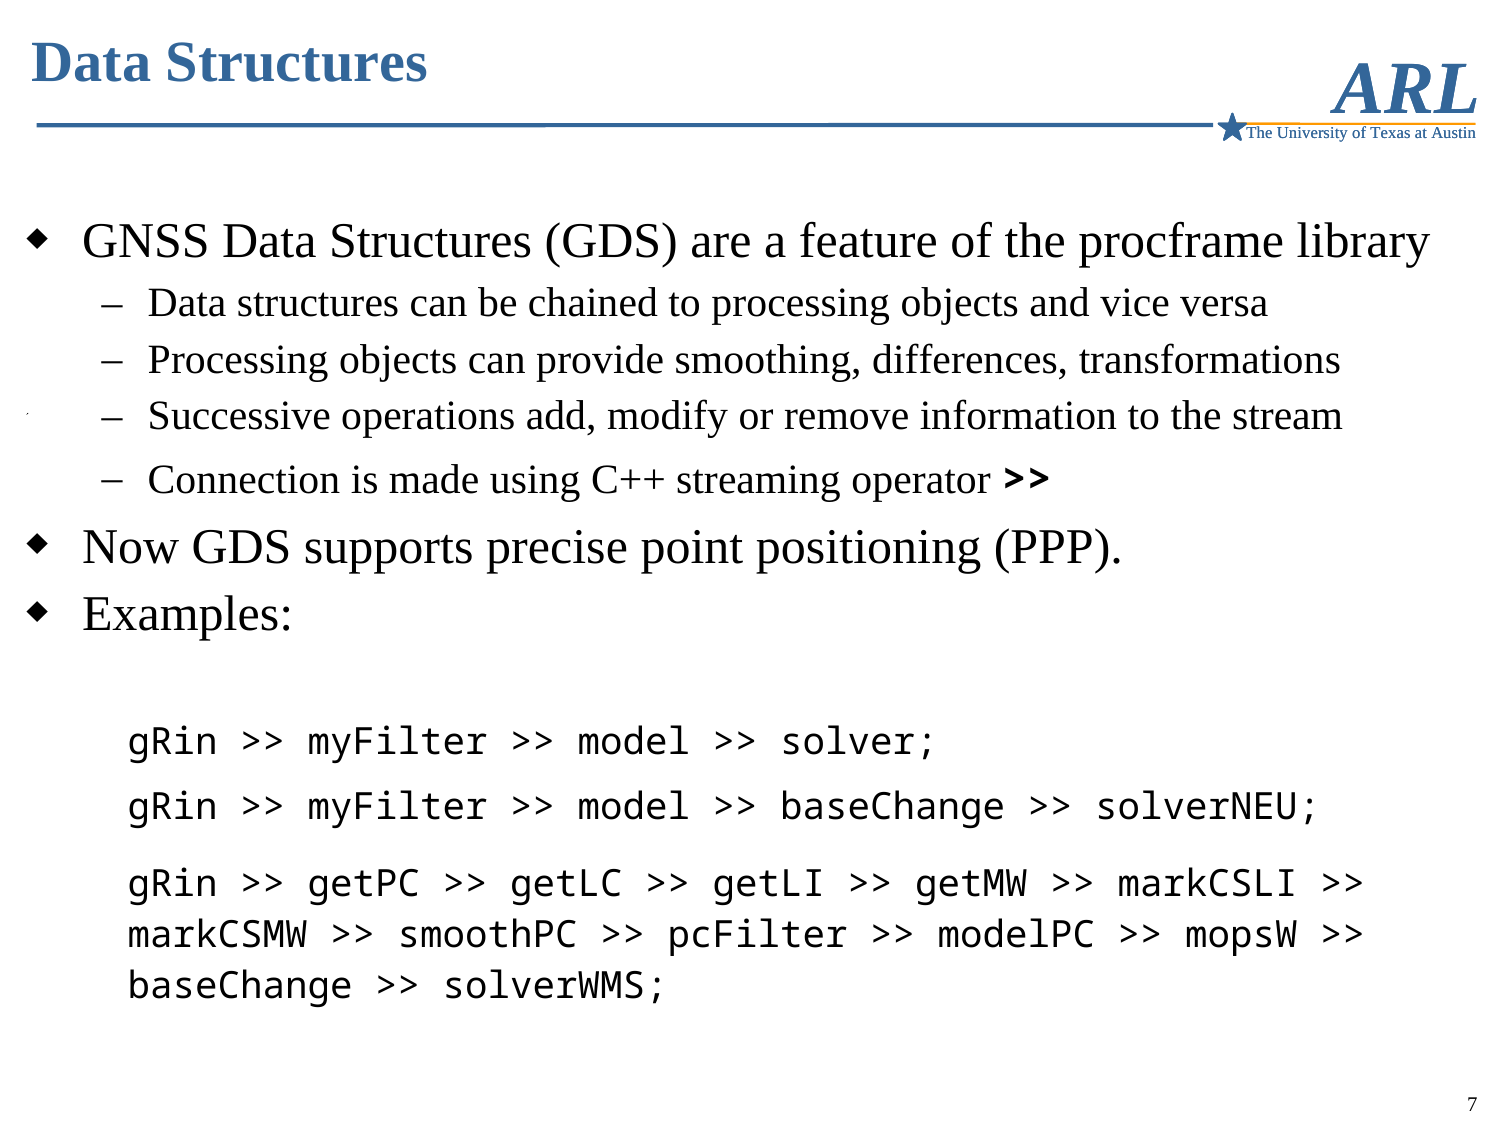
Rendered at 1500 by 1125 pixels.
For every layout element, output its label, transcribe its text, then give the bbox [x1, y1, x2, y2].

text_box gRin >> getPC >> getLC >> getLI >> getMW >> markCSLI >> markCSMW >> smoothPC >> pcFilter >> modelPC >> mopsW >> baseChange >> solverWMS; [90, 848, 1381, 995]
list GNSS Data Structures (GDS) are a feature of the procframe library Data structures can be chained to processing objects and vice versa Processing objects can provide smoothing, differences, transformations Successive operations add, modify or remove information to the stream Connection is made using C++ streaming operator >> Now GDS supports precise point positioning (PPP). Examples: [26, 145, 1470, 635]
text_box gRin >> myFilter >> model >> baseChange >> solverNEU; [90, 771, 1336, 831]
text_box gRin >> myFilter >> model >> solver; [90, 706, 953, 766]
title Data Structures [31, 15, 1298, 117]
